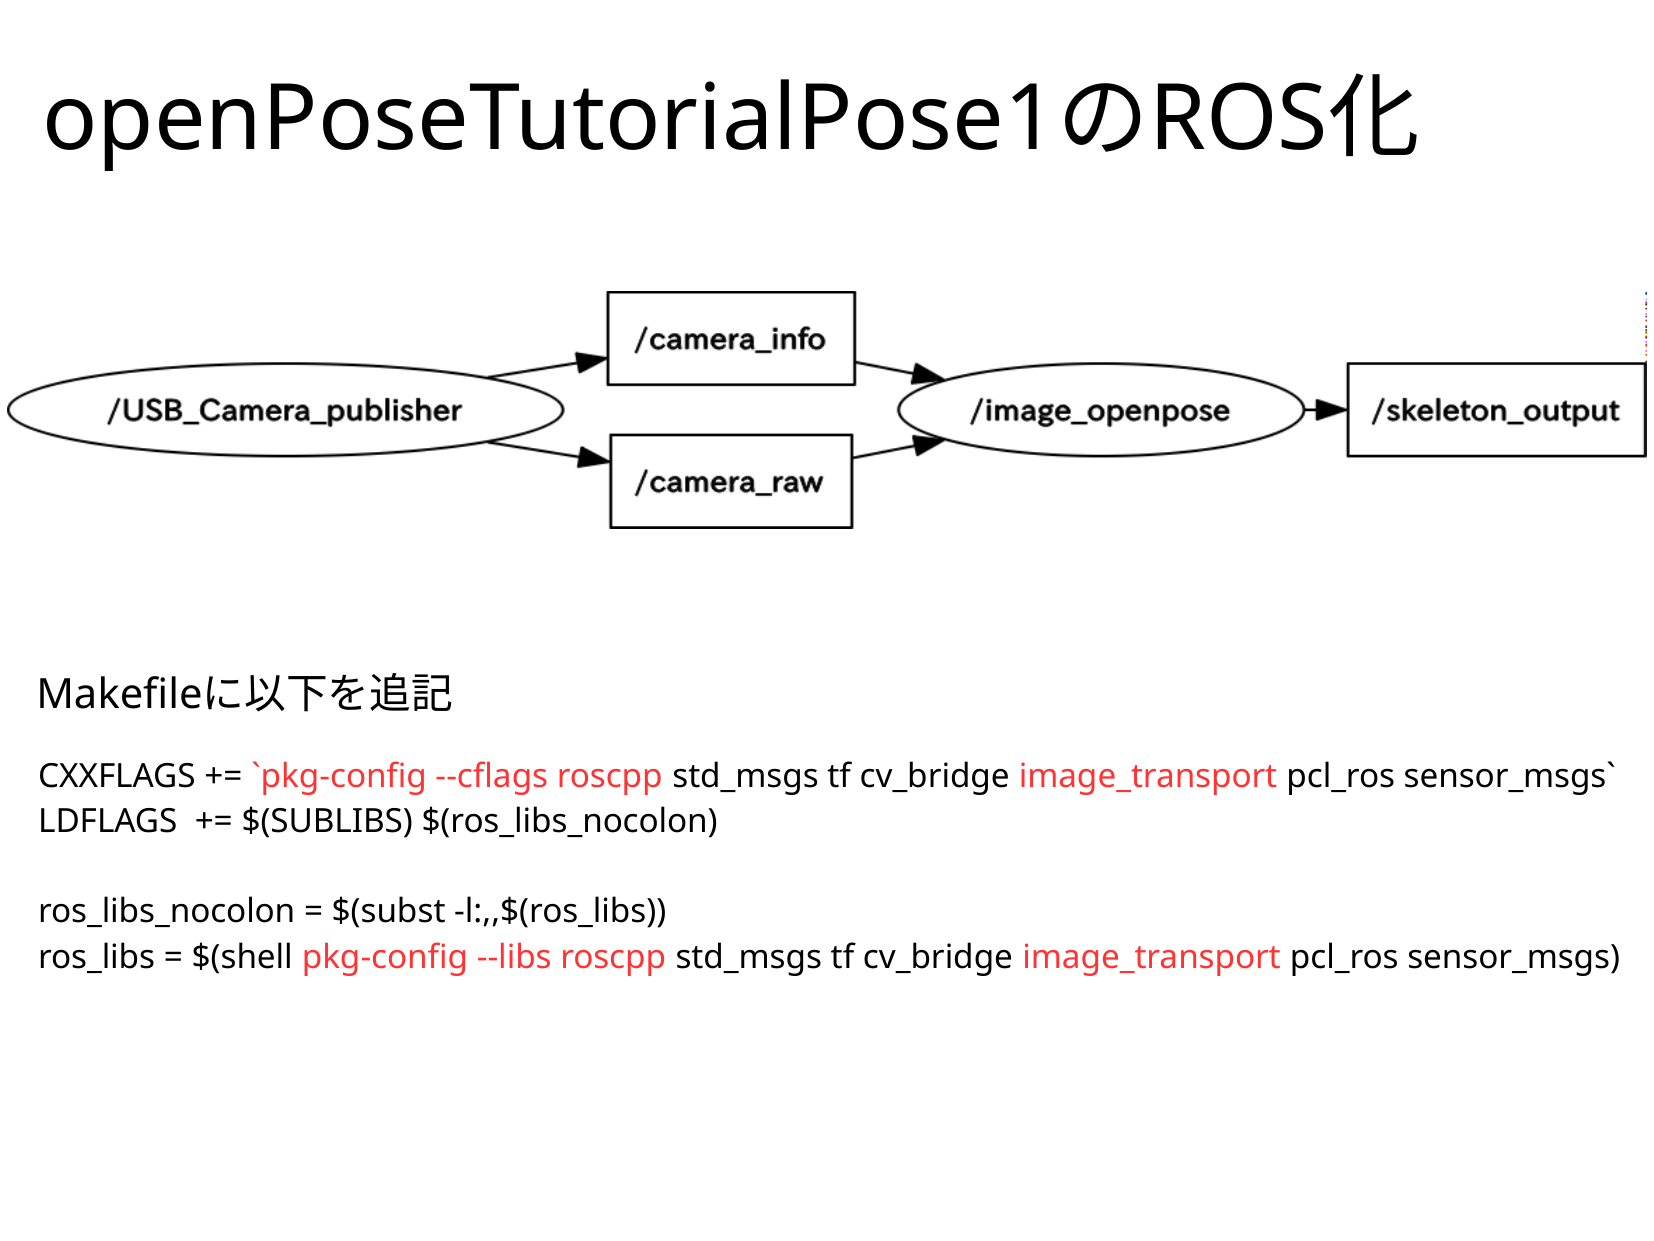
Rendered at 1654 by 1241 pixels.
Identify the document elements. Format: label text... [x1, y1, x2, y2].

text_box CXXFLAGS += `pkg-config --cflags roscpp std_msgs tf cv_bridge image_transport pcl_ros sensor_msgs` LDFLAGS += $(SUBLIBS) $(ros_libs_nocolon) ros_libs_nocolon = $(subst -l:,,$(ros_libs)) ros_libs = $(shell pkg-config --libs roscpp std_msgs tf cv_bridge image_transport pcl_ros sensor_msgs) [23, 693, 1630, 1039]
picture [7, 291, 1647, 529]
title openPoseTutorialPose1のROS化 [42, 6, 1531, 214]
text_box Makefileに以下を追記 [21, 652, 462, 715]
